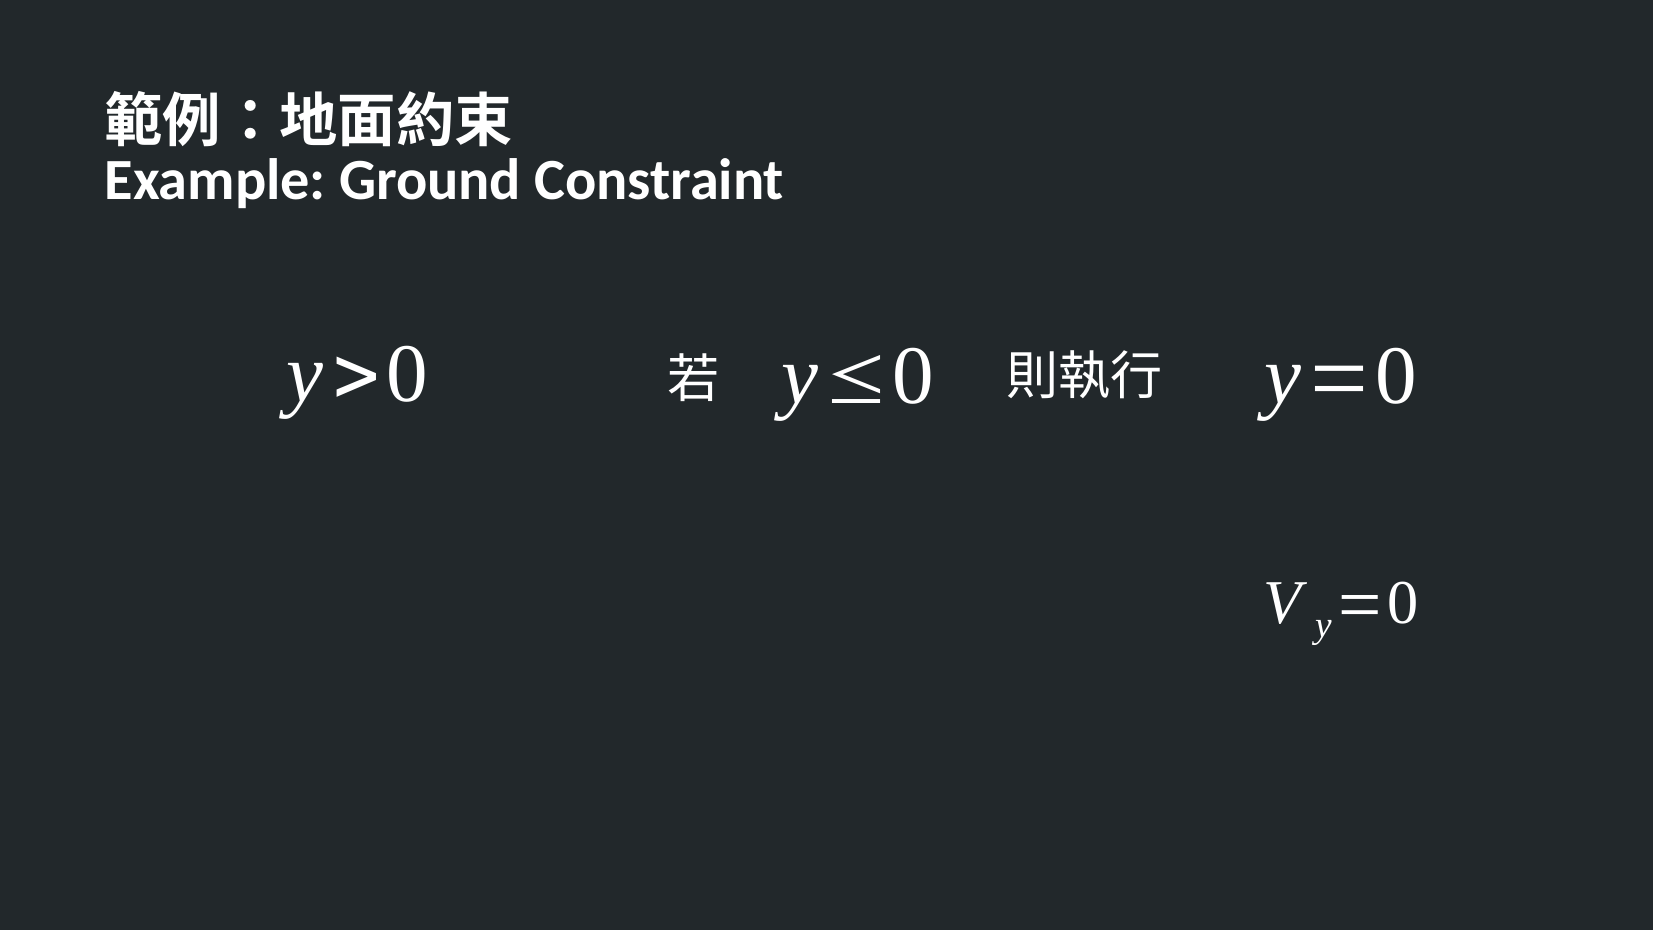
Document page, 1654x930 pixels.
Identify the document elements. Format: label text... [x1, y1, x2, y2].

chart [1257, 566, 1426, 646]
text_box 範例：地面約束 Example: Ground Constraint [90, 90, 1381, 239]
chart [269, 327, 436, 420]
text_box 則執行 [991, 348, 1178, 416]
chart [1247, 330, 1426, 423]
text_box 若 [653, 350, 735, 418]
chart [764, 330, 942, 423]
